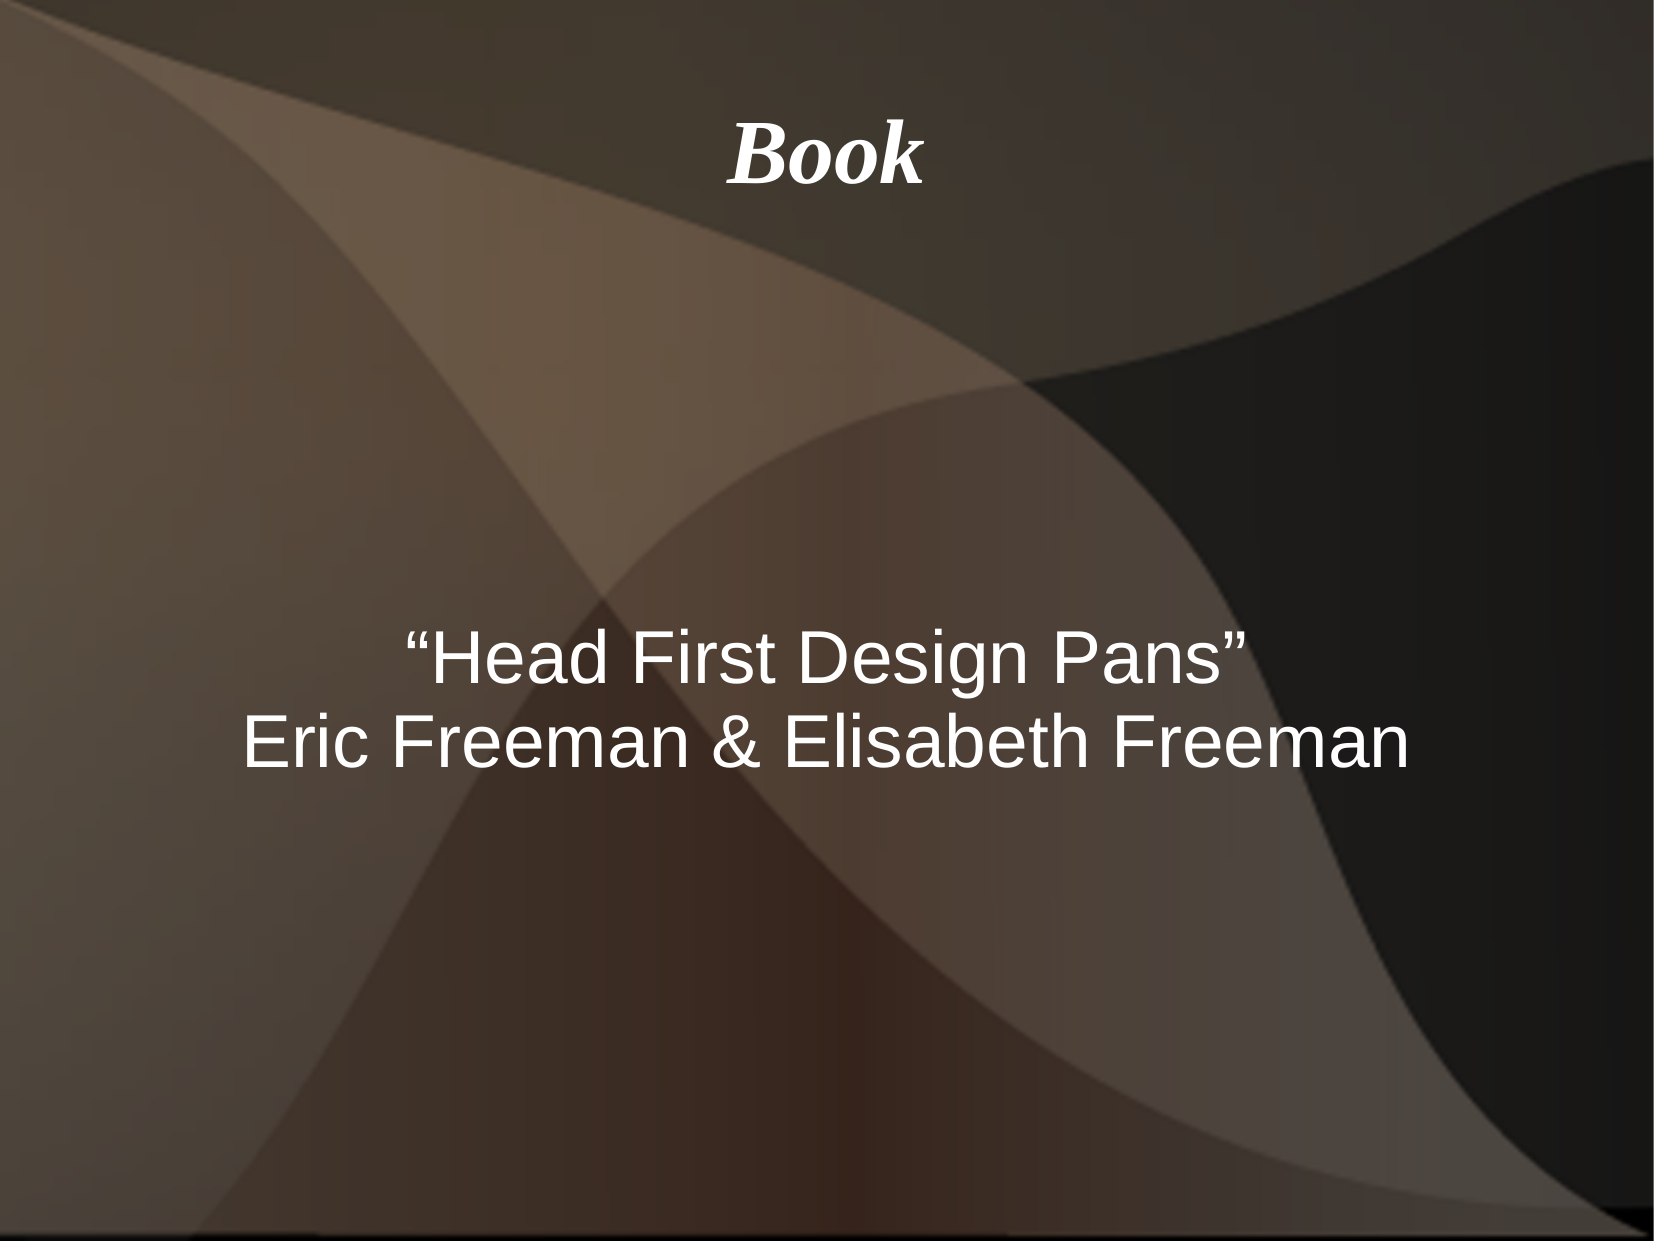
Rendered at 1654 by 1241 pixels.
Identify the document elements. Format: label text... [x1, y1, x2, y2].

subtitle “Head First Design Pans” Eric Freeman & Elisabeth Freeman [82, 290, 1571, 1109]
title Book [82, 49, 1571, 257]
picture [0, 0, 1654, 1241]
